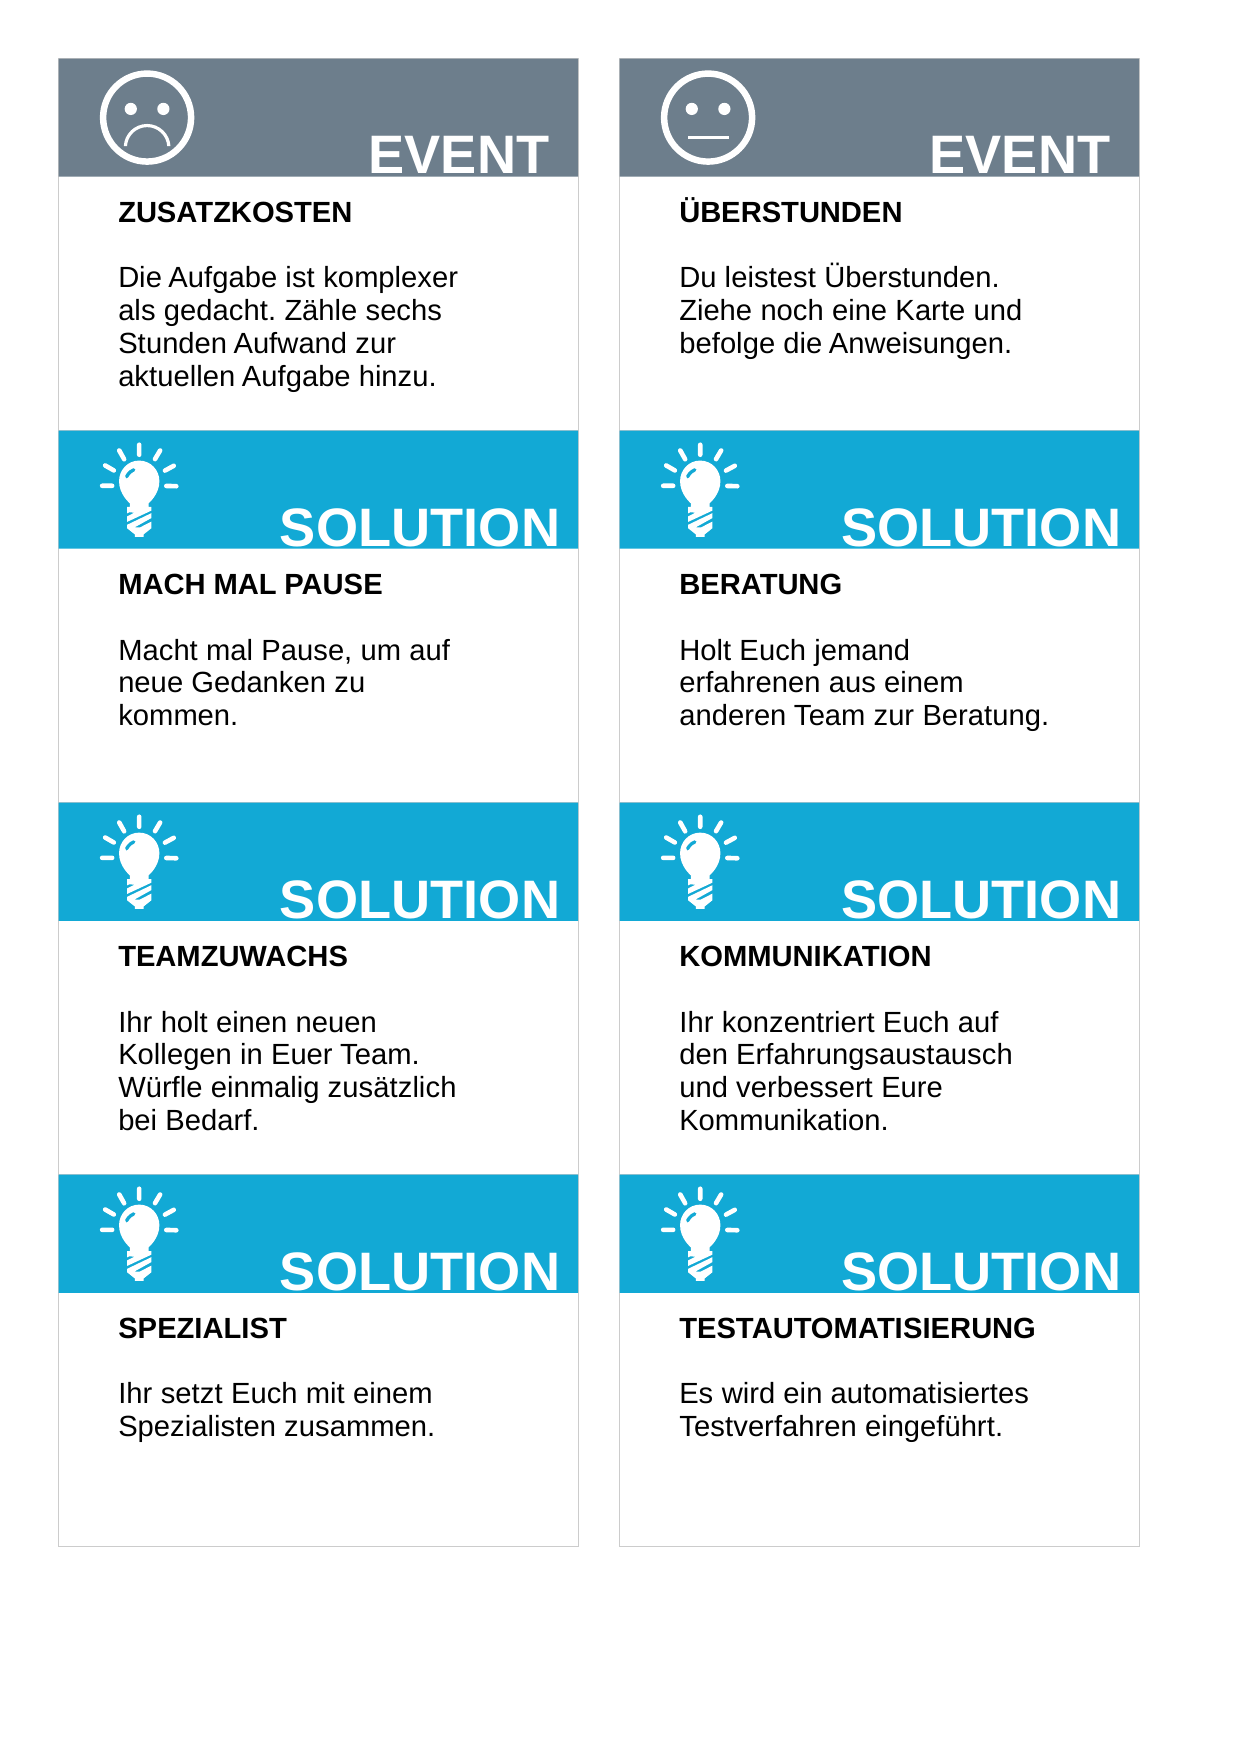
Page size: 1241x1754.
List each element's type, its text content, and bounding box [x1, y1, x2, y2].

text_box SOLUTION [265, 489, 579, 567]
text_box SOLUTION [826, 1233, 1140, 1311]
text_box EVENT [353, 117, 569, 195]
text_box TEAMZUWACHS Ihr holt einen neuen Kollegen in Euer Team. Würfle einmalig zusätzlich bei Bedarf. [103, 932, 509, 1145]
text_box SPEZIALIST Ihr setzt Euch mit einem Spezialisten zusammen. [103, 1304, 509, 1467]
text_box TESTAUTOMATISIERUNG Es wird ein automatisiertes Testverfahren eingeführt. [664, 1304, 1070, 1467]
text_box SOLUTION [826, 861, 1140, 939]
text_box SOLUTION [265, 861, 579, 939]
text_box SOLUTION [265, 1233, 579, 1311]
text_box [58, 58, 579, 1547]
text_box SOLUTION [826, 489, 1140, 567]
text_box MACH MAL PAUSE Macht mal Pause, um auf neue Gedanken zu kommen. [103, 560, 509, 740]
text_box [619, 58, 1140, 1547]
text_box BERATUNG Holt Euch jemand erfahrenen aus einem anderen Team zur Beratung. [664, 560, 1070, 740]
text_box KOMMUNIKATION Ihr konzentriert Euch auf den Erfahrungsaustausch und verbessert Eure Kommunikation. [664, 932, 1070, 1145]
text_box ZUSATZKOSTEN Die Aufgabe ist komplexer als gedacht. Zähle sechs Stunden Aufwand zur aktuellen Aufgabe hinzu. [103, 188, 509, 401]
text_box ÜBERSTUNDEN Du leistest Überstunden. Ziehe noch eine Karte und befolge die Anweisungen. [664, 188, 1070, 368]
text_box EVENT [914, 117, 1130, 195]
